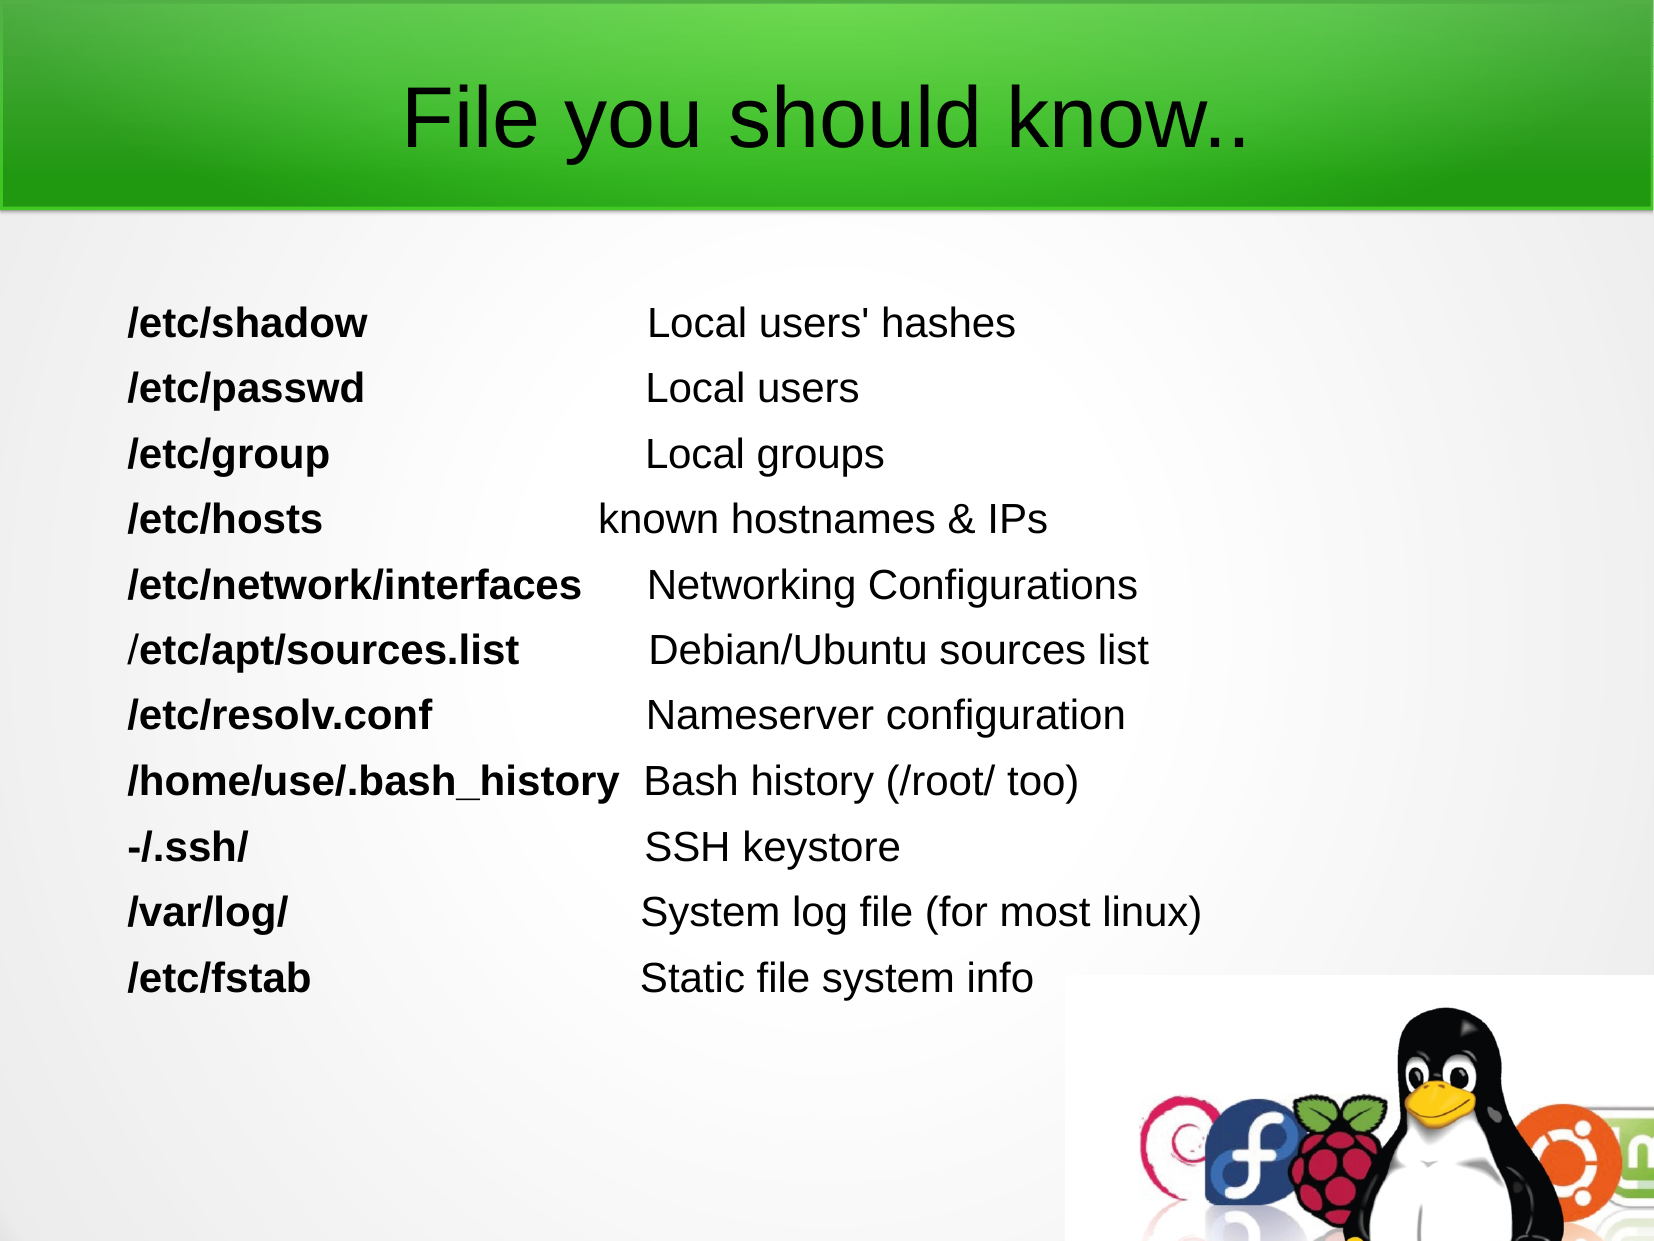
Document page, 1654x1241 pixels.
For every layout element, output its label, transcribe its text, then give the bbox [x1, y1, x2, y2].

title File you should know.. [82, 47, 1571, 189]
list /etc/shadow Local users' hashes /etc/passwd Local users /etc/group Local groups /etc/hosts known hostnames & IPs /etc/network/interfaces Networking Configurations /etc/apt/sources.list Debian/Ubuntu sources list /etc/resolv.conf Nameserver configuration /home/use/.bash_history Bash history (/root/ too) -/.ssh/ SSH keystore /var/log/ System log file (for most linux) /etc/fstab Static file system info [82, 299, 1571, 1019]
picture [1065, 975, 1654, 1241]
